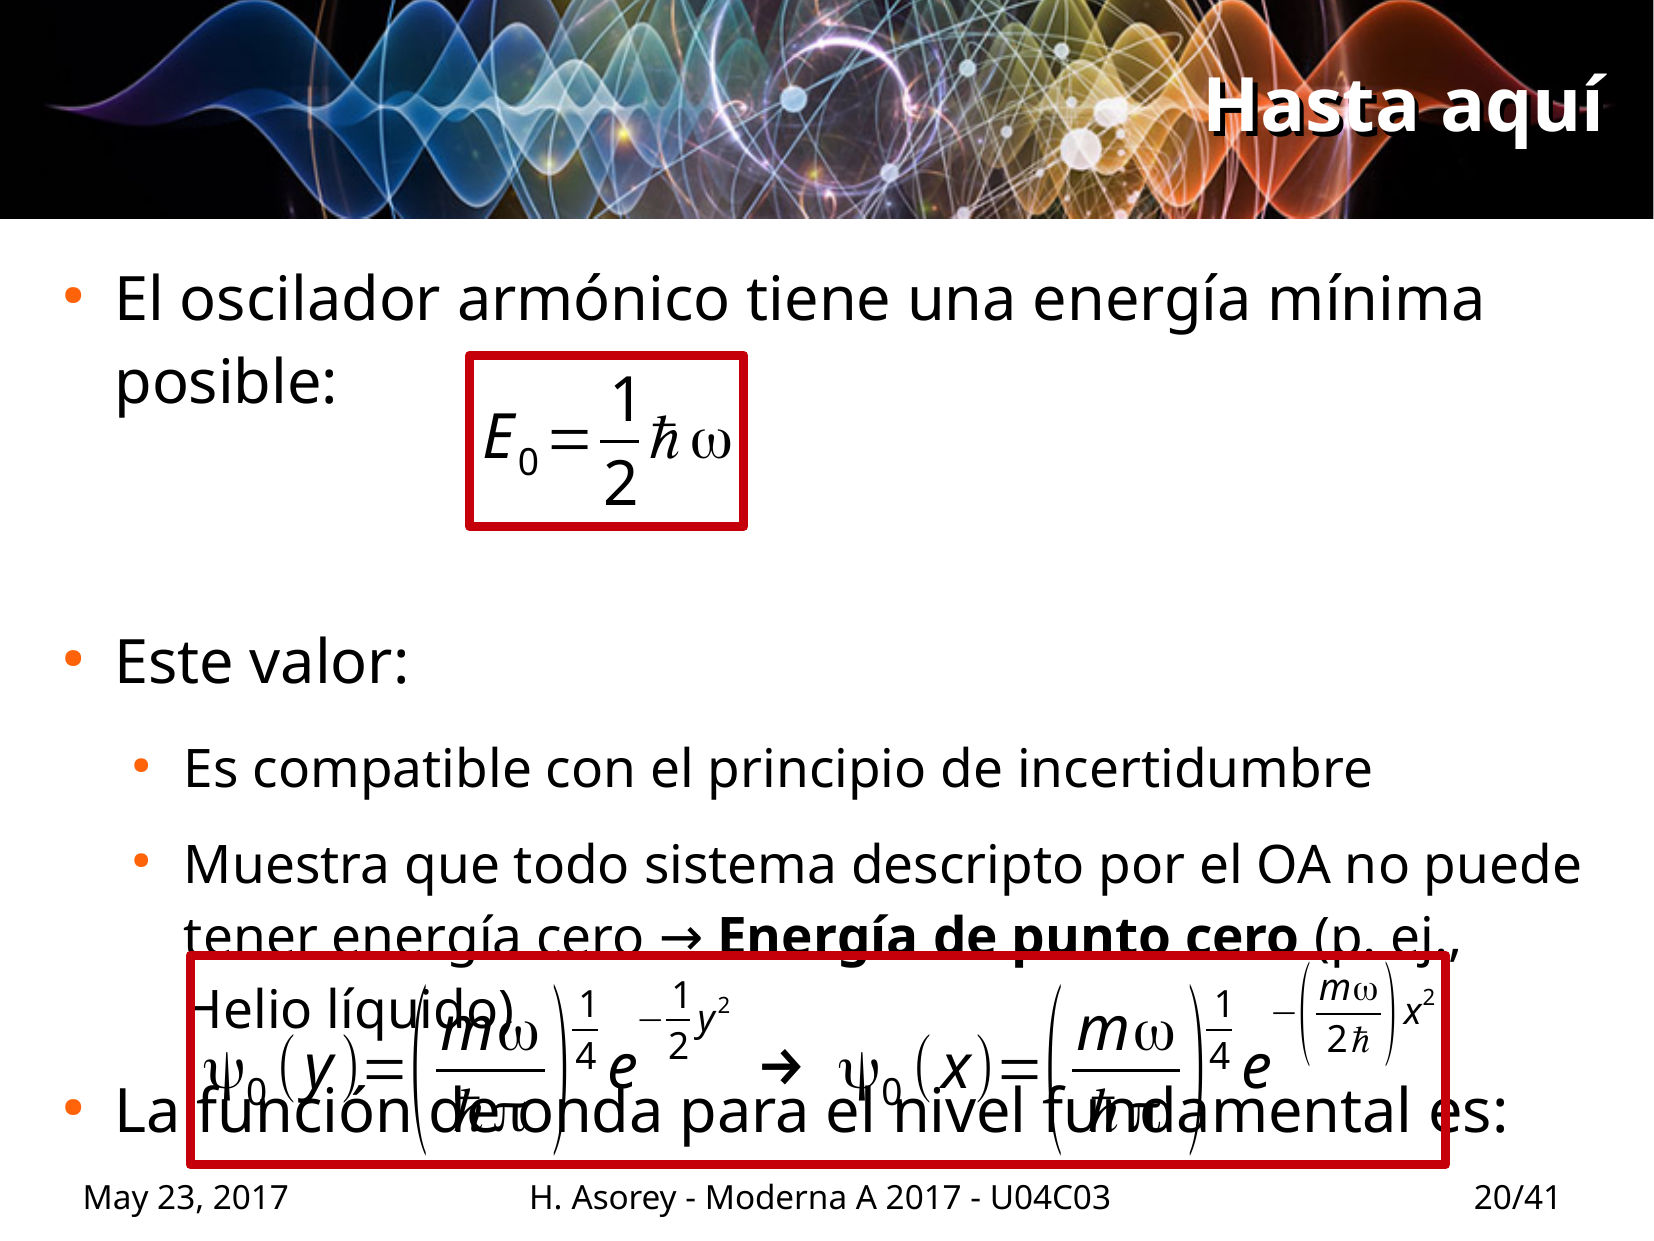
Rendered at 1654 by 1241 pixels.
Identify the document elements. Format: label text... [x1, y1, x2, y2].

list El oscilador armónico tiene una energía mínima posible: Este valor: Es compatible con el principio de incertidumbre Muestra que todo sistema descripto por el OA no puede tener energía cero → Energía de punto cero (p. ej., Helio líquido) La función de onda para el nivel fundamental es: [45, 255, 1606, 1156]
chart [195, 960, 1441, 1160]
title Hasta aquí [45, 15, 1606, 191]
chart [474, 360, 739, 522]
picture [0, 0, 1654, 219]
